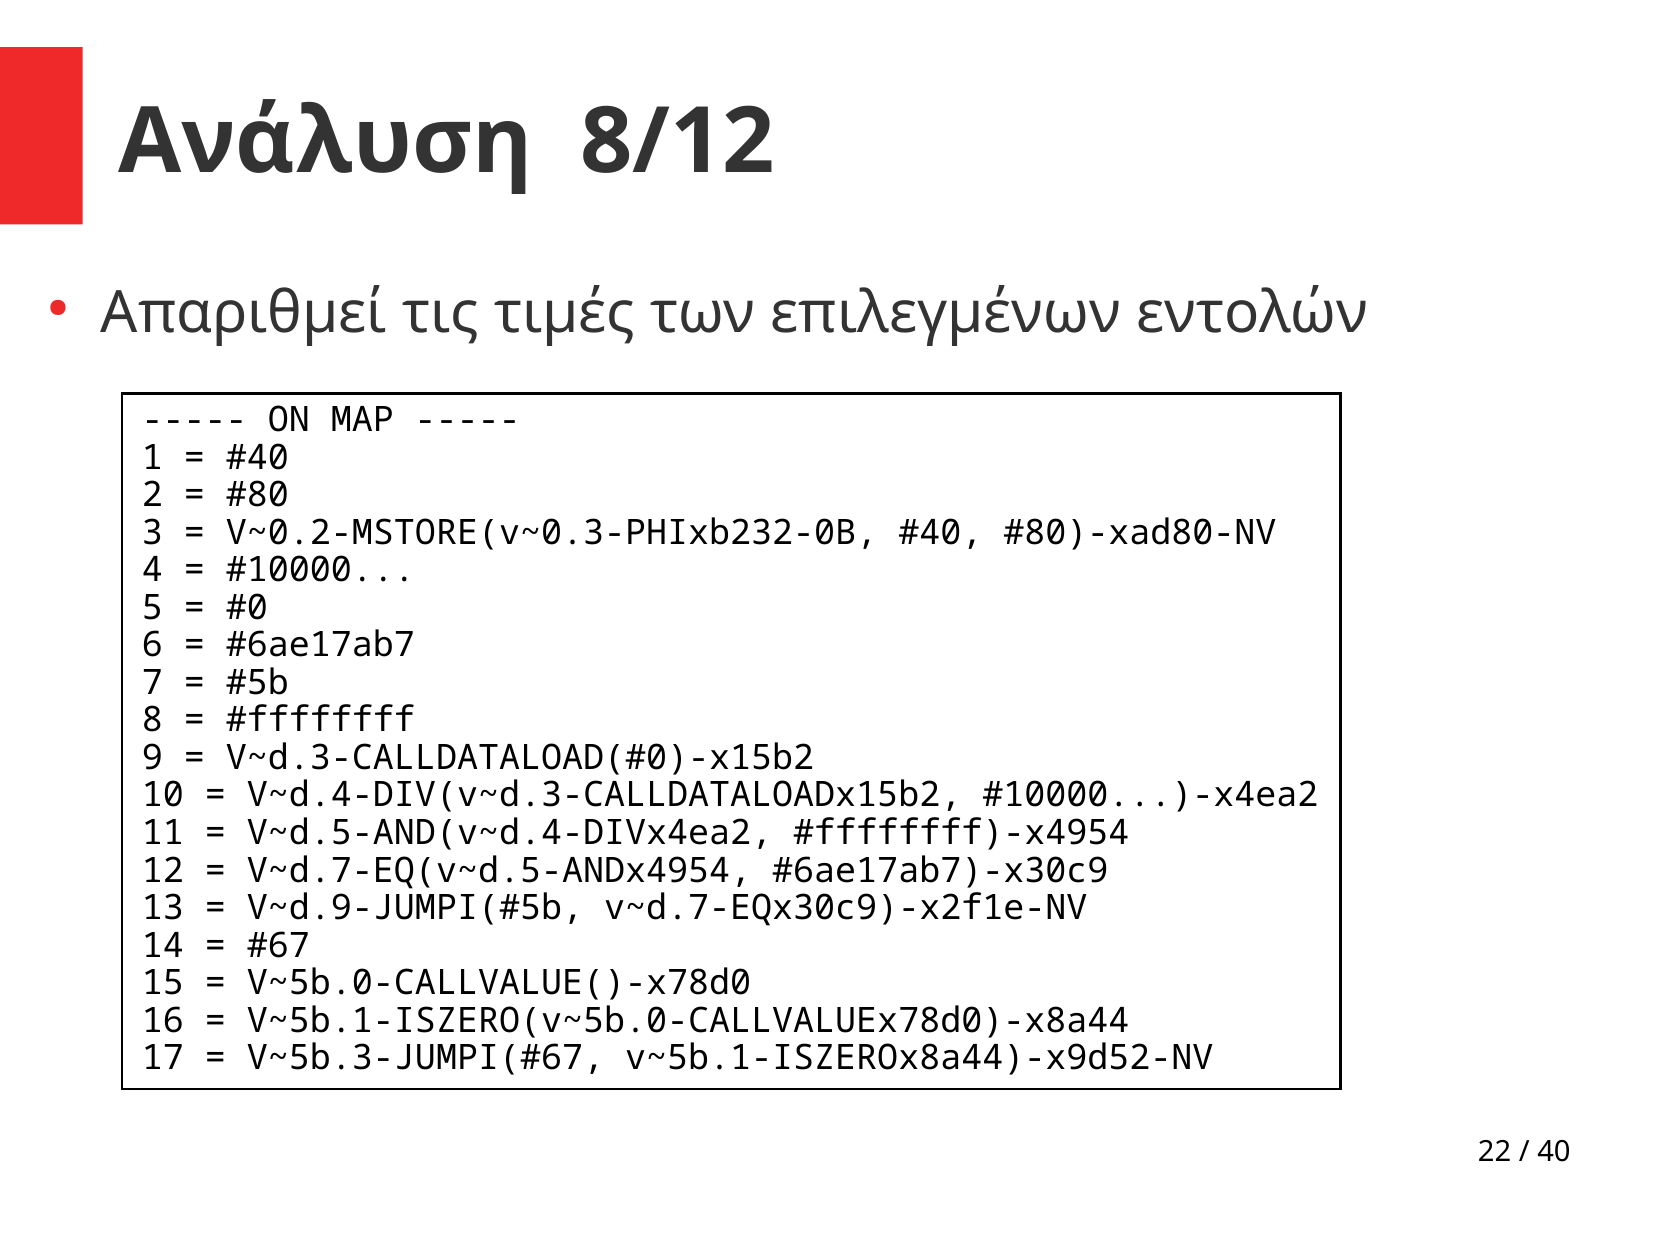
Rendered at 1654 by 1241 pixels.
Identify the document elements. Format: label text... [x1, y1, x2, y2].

list Απαριθμεί τις τιμές των επιλεγμένων εντολών [30, 270, 1621, 376]
picture [110, 381, 1352, 1102]
title Ανάλυση 8/12 [118, 33, 1571, 241]
